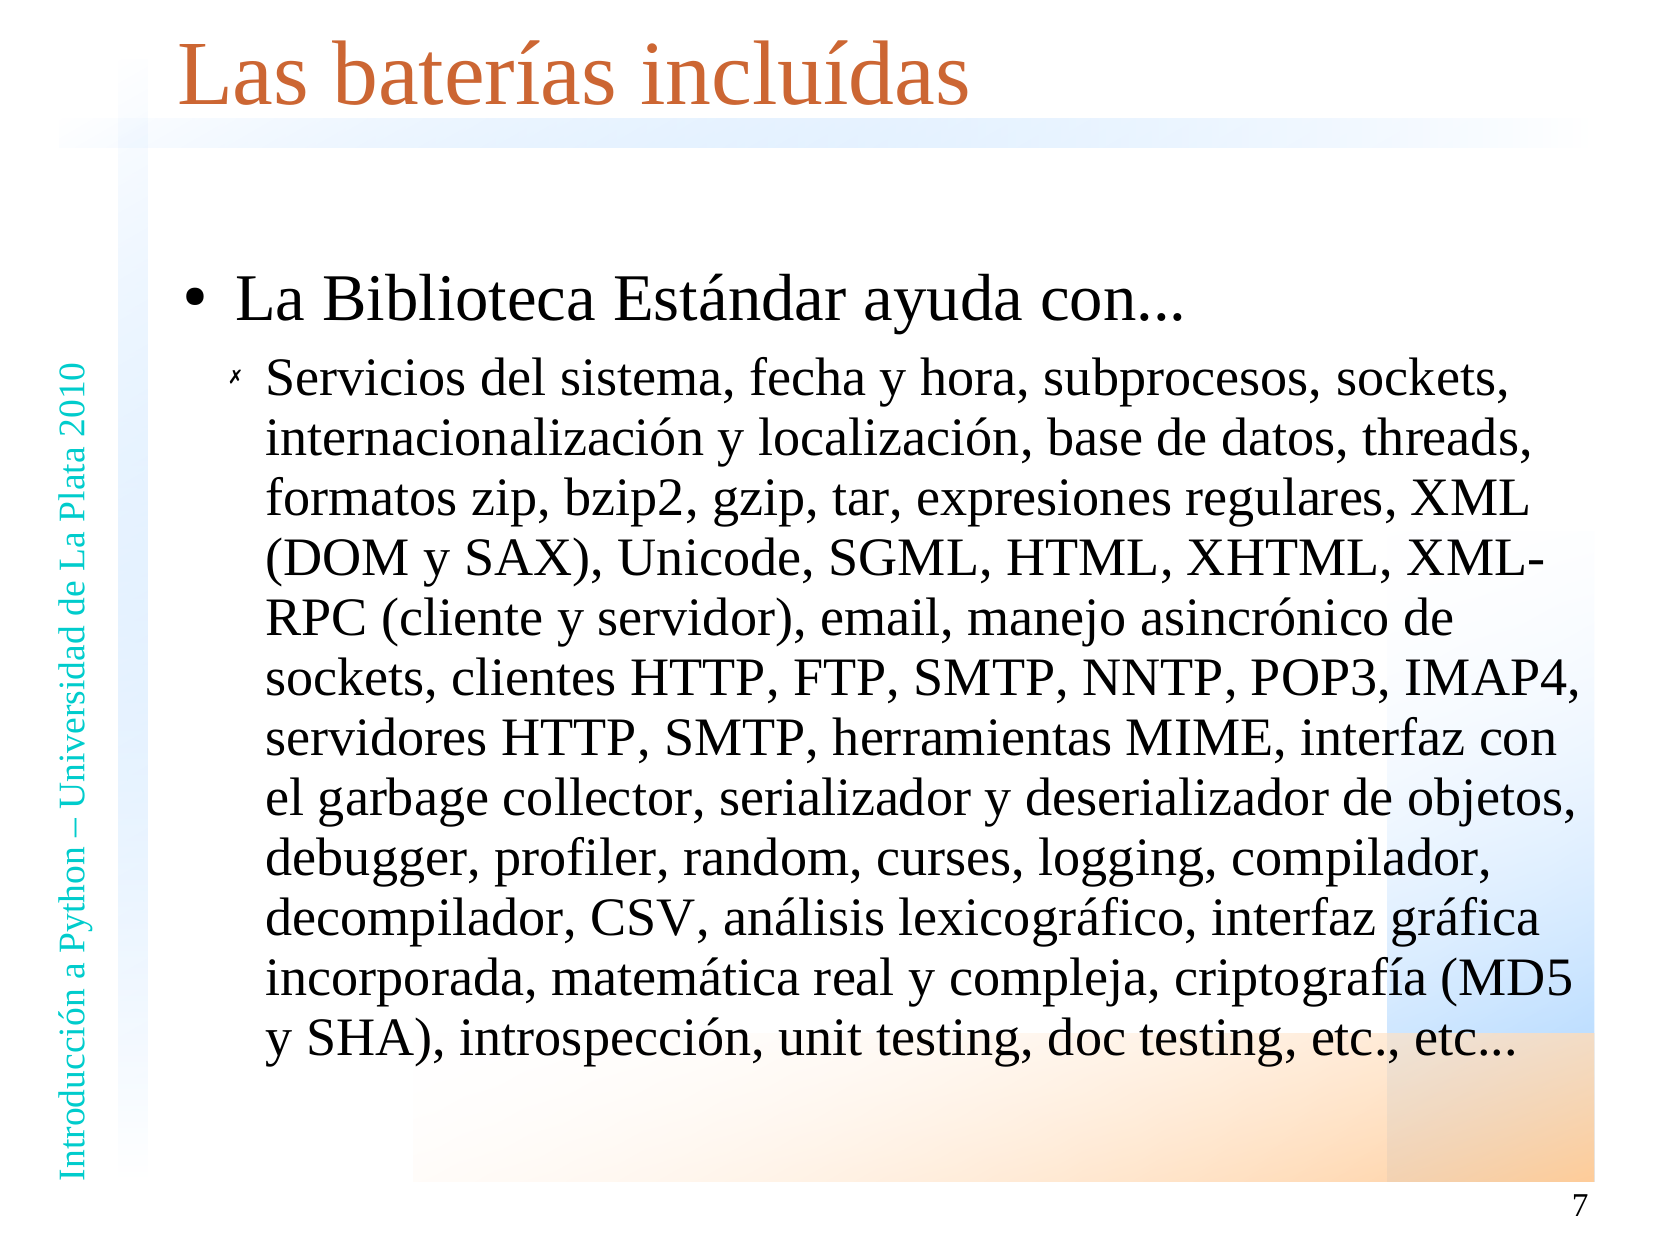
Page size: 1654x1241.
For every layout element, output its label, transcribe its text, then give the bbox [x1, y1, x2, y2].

subtitle La Biblioteca Estándar ayuda con... Servicios del sistema, fecha y hora, subprocesos, sockets, internacionalización y localización, base de datos, threads, formatos zip, bzip2, gzip, tar, expresiones regulares, XML (DOM y SAX), Unicode, SGML, HTML, XHTML, XML-RPC (cliente y servidor), email, manejo asincrónico de sockets, clientes HTTP, FTP, SMTP, NNTP, POP3, IMAP4, servidores HTTP, SMTP, herramientas MIME, interfaz con el garbage collector, serializador y deserializador de objetos, debugger, profiler, random, curses, logging, compilador, decompilador, CSV, análisis lexicográfico, interfaz gráfica incorporada, matemática real y compleja, criptografía (MD5 y SHA), introspección, unit testing, doc testing, etc., etc... [147, 147, 1595, 1181]
title Las baterías incluídas [177, 0, 1595, 147]
